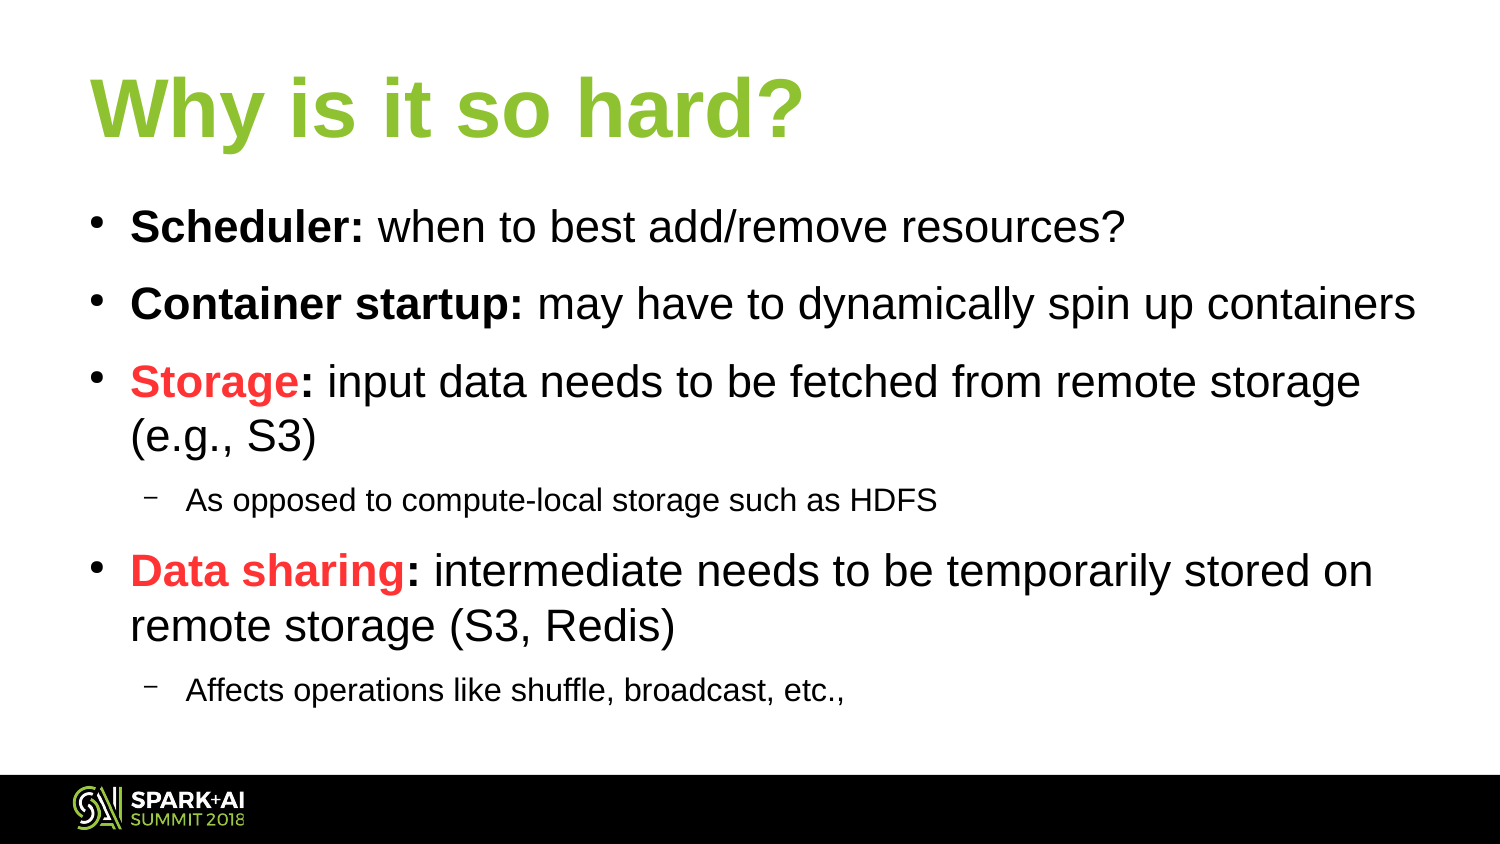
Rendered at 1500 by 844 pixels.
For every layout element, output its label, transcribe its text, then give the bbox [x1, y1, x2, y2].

list Scheduler: when to best add/remove resources? Container startup: may have to dynamically spin up containers Storage: input data needs to be fetched from remote storage (e.g., S3) As opposed to compute-local storage such as HDFS Data sharing: intermediate needs to be temporarily stored on remote storage (S3, Redis) Affects operations like shuffle, broadcast, etc., [75, 196, 1425, 754]
title Why is it so hard? [75, 33, 1426, 175]
